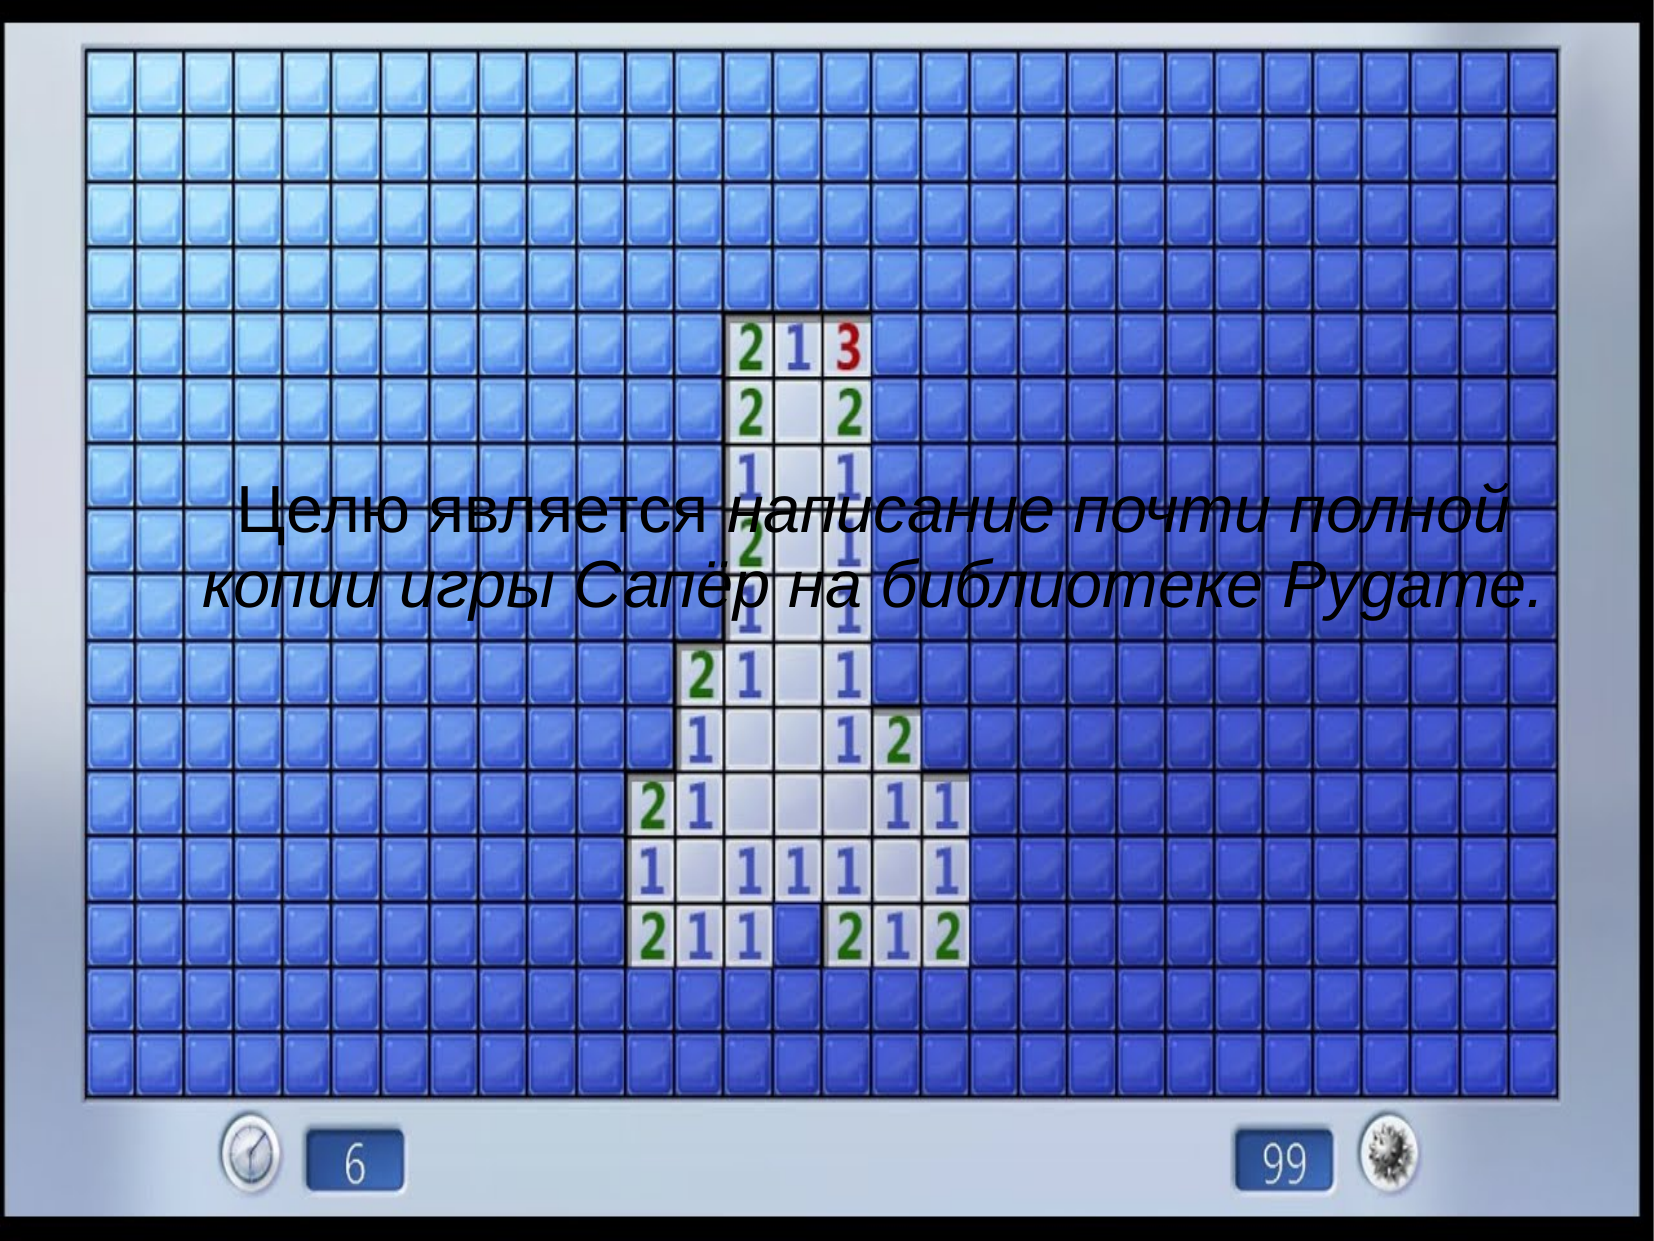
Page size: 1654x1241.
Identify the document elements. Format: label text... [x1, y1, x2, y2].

picture [0, 0, 1654, 1241]
list Целю является написание почти полной копии игры Сапёр на библиотеке Pygame. [94, 472, 1583, 1241]
